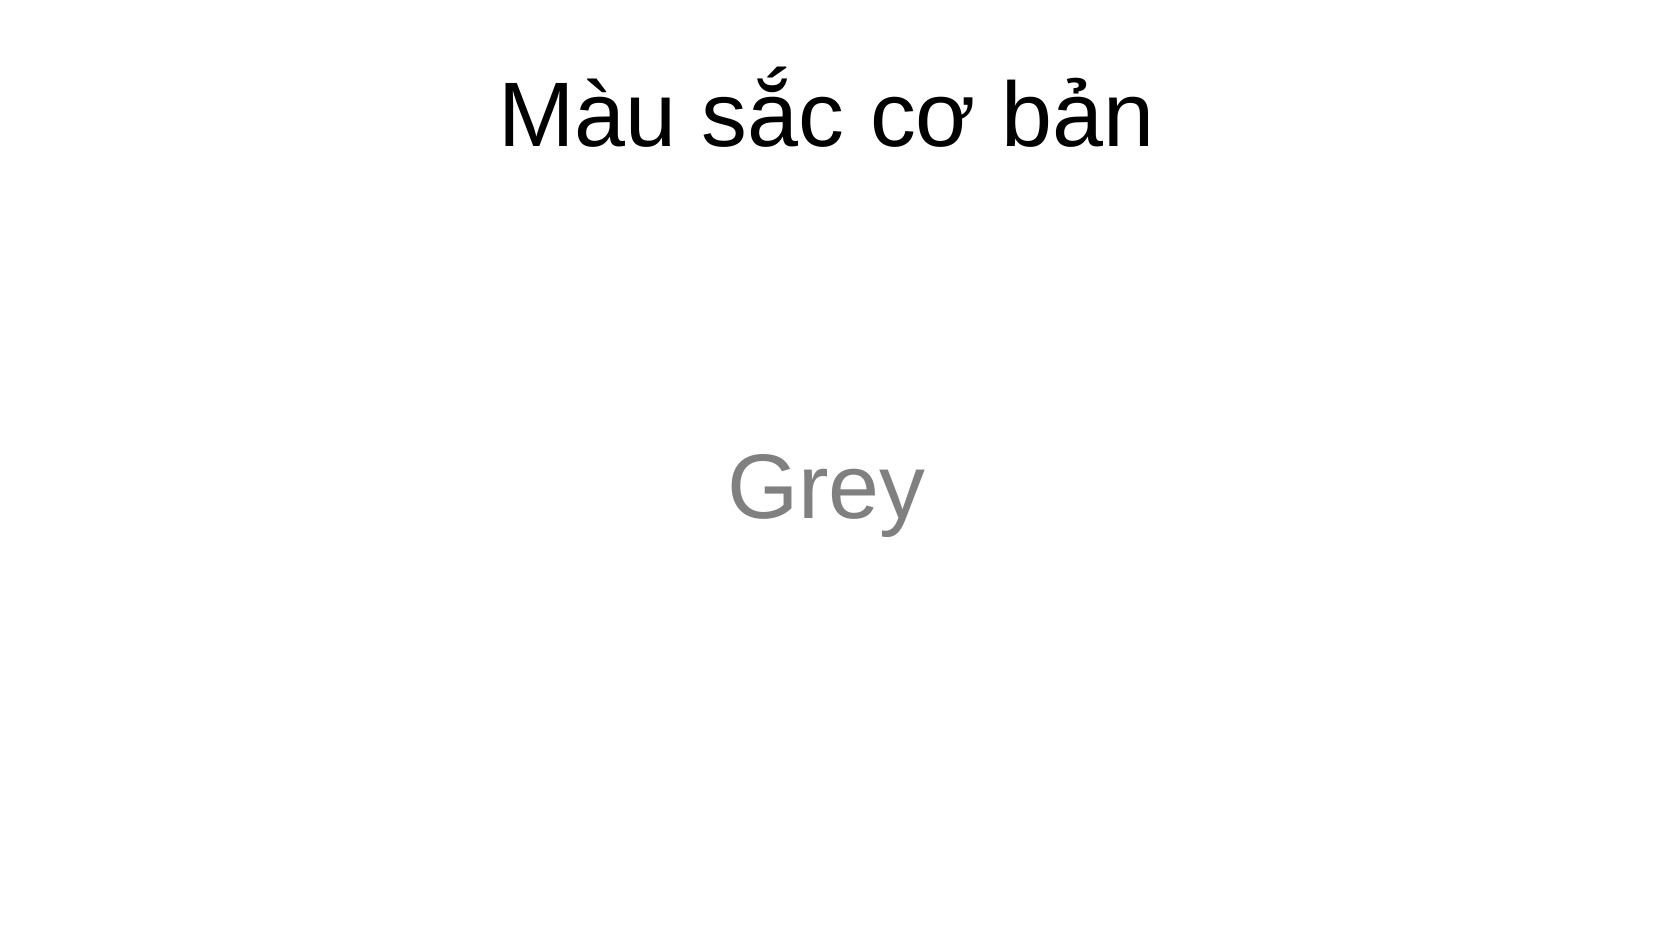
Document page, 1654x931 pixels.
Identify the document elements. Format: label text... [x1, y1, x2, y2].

subtitle Grey [82, 217, 1571, 758]
title Màu sắc cơ bản [82, 37, 1571, 193]
